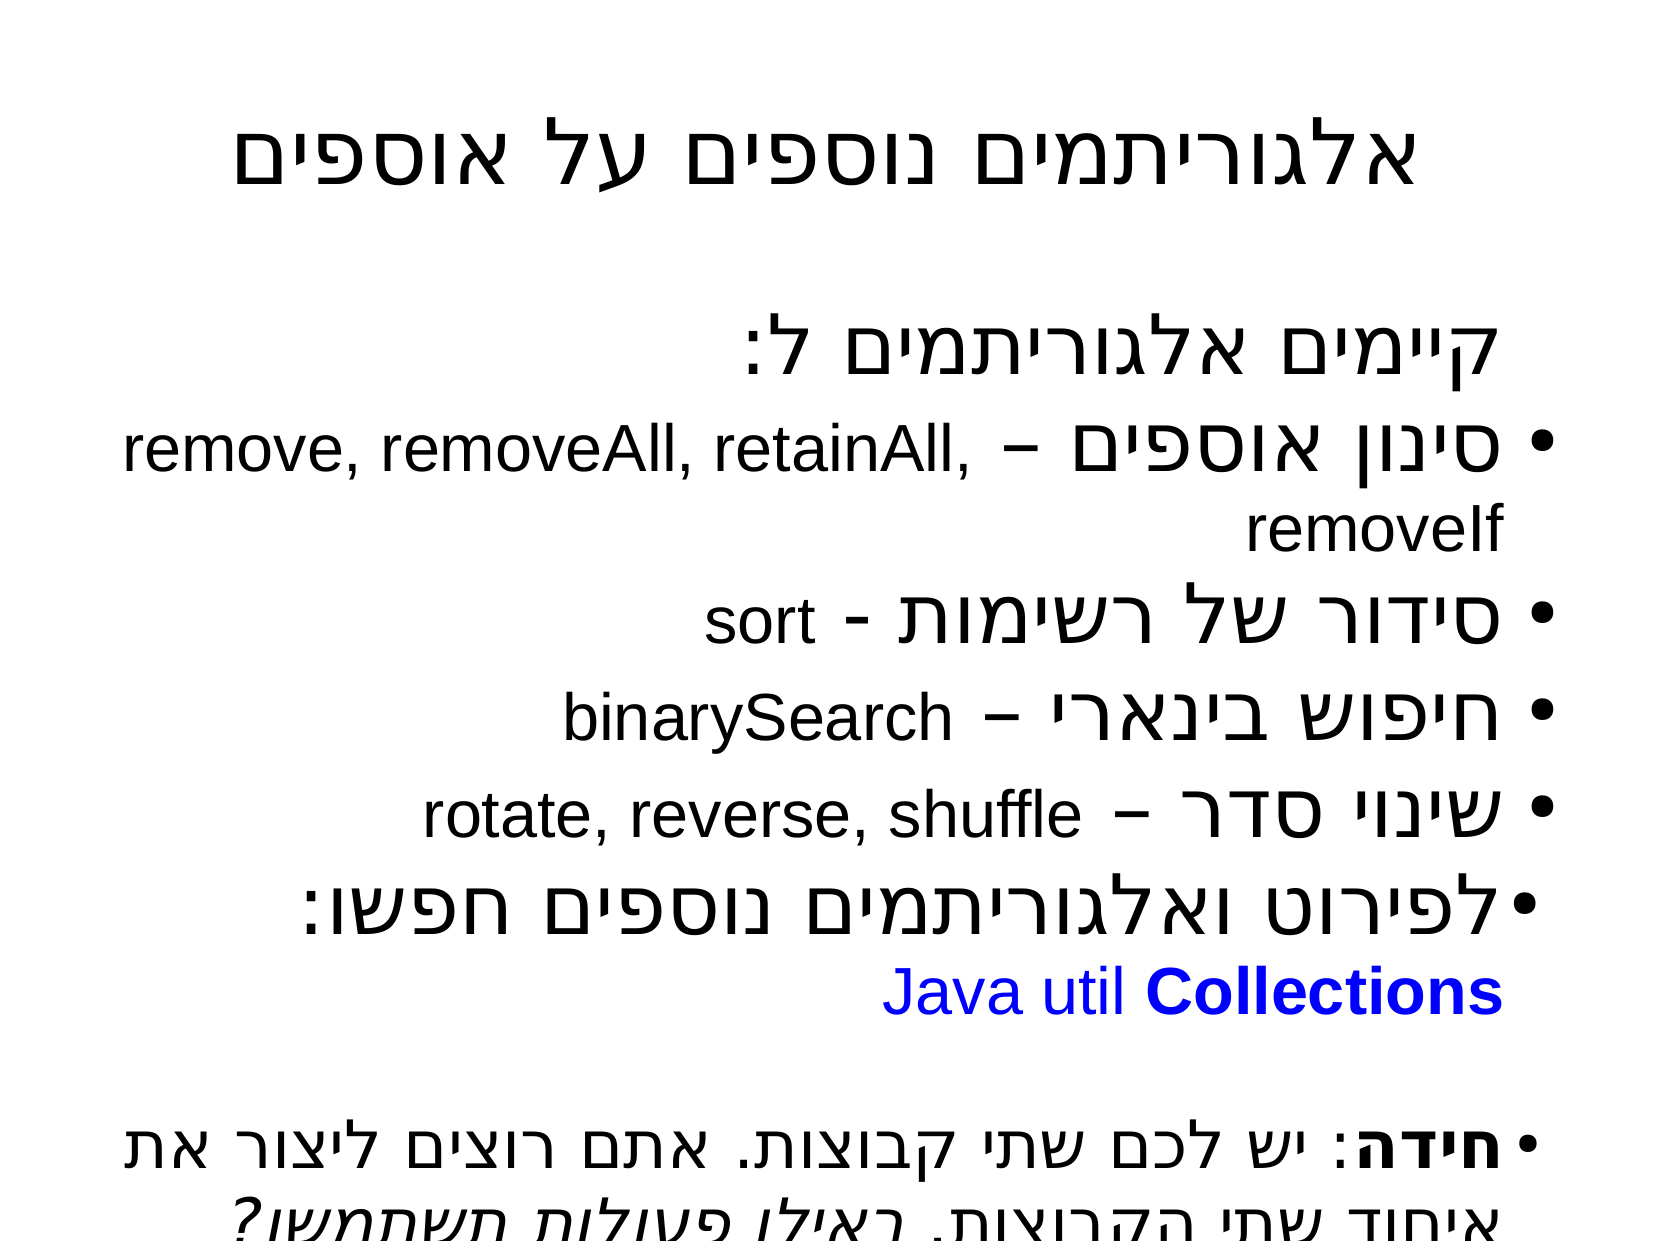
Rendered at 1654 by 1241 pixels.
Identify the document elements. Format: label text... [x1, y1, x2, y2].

text_box קיימים אלגוריתמים ל: סינון אוספים – remove, removeAll, retainAll, removeIf סידור של רשימות - sort חיפוש בינארי – binarySearch שינוי סדר – rotate, reverse, shuffle לפירוט ואלגוריתמים נוספים חפשו: Java util Collections חידה: יש לכם שתי קבוצות. אתם רוצים ליצור את איחוד שתי הקבוצות. באילו פעולות תשתמשו? [105, 289, 1591, 1227]
title אלגוריתמים נוספים על אוספים [82, 49, 1571, 257]
